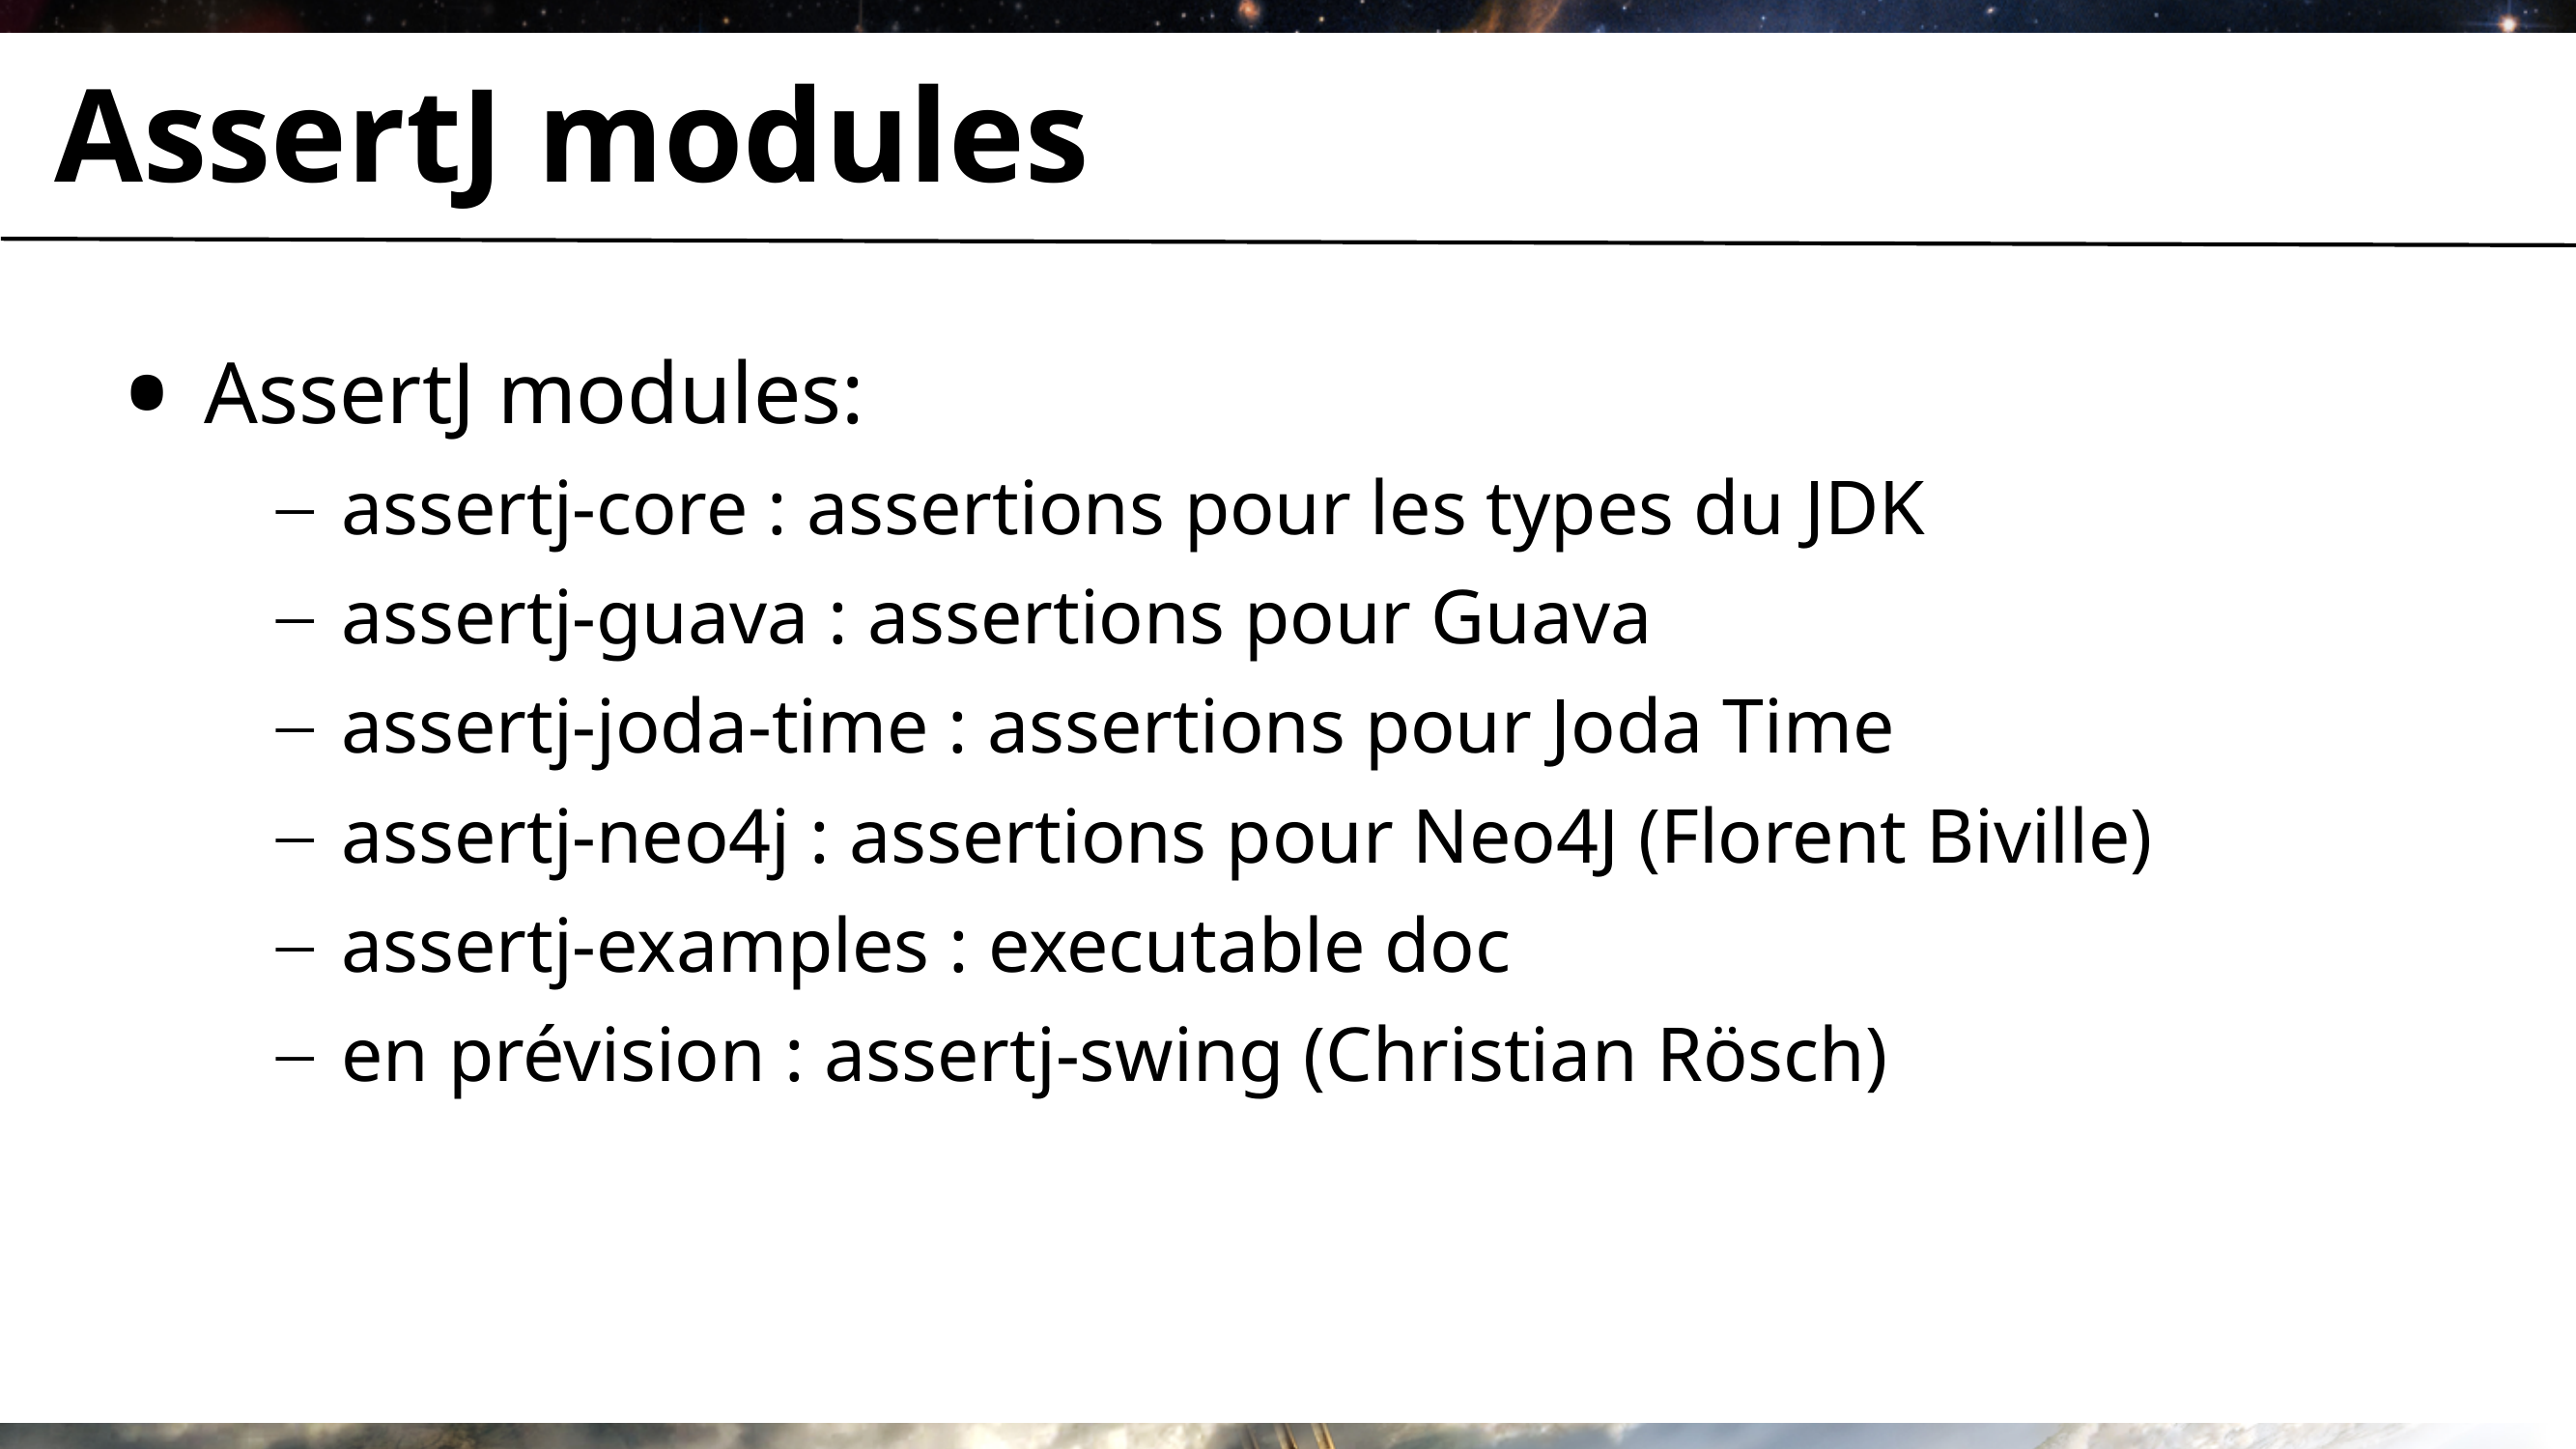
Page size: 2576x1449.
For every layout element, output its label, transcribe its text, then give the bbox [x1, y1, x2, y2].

title AssertJ modules [45, 12, 2528, 250]
list AssertJ modules: assertj-core : assertions pour les types du JDK assertj-guava : assertions pour Guava assertj-joda-time : assertions pour Joda Time assertj-neo4j : assertions pour Neo4J (Florent Biville) assertj-examples : executable doc en prévision : assertj-swing (Christian Rösch) [78, 330, 2419, 1195]
picture [0, 0, 2576, 33]
picture [0, 1423, 2576, 1449]
